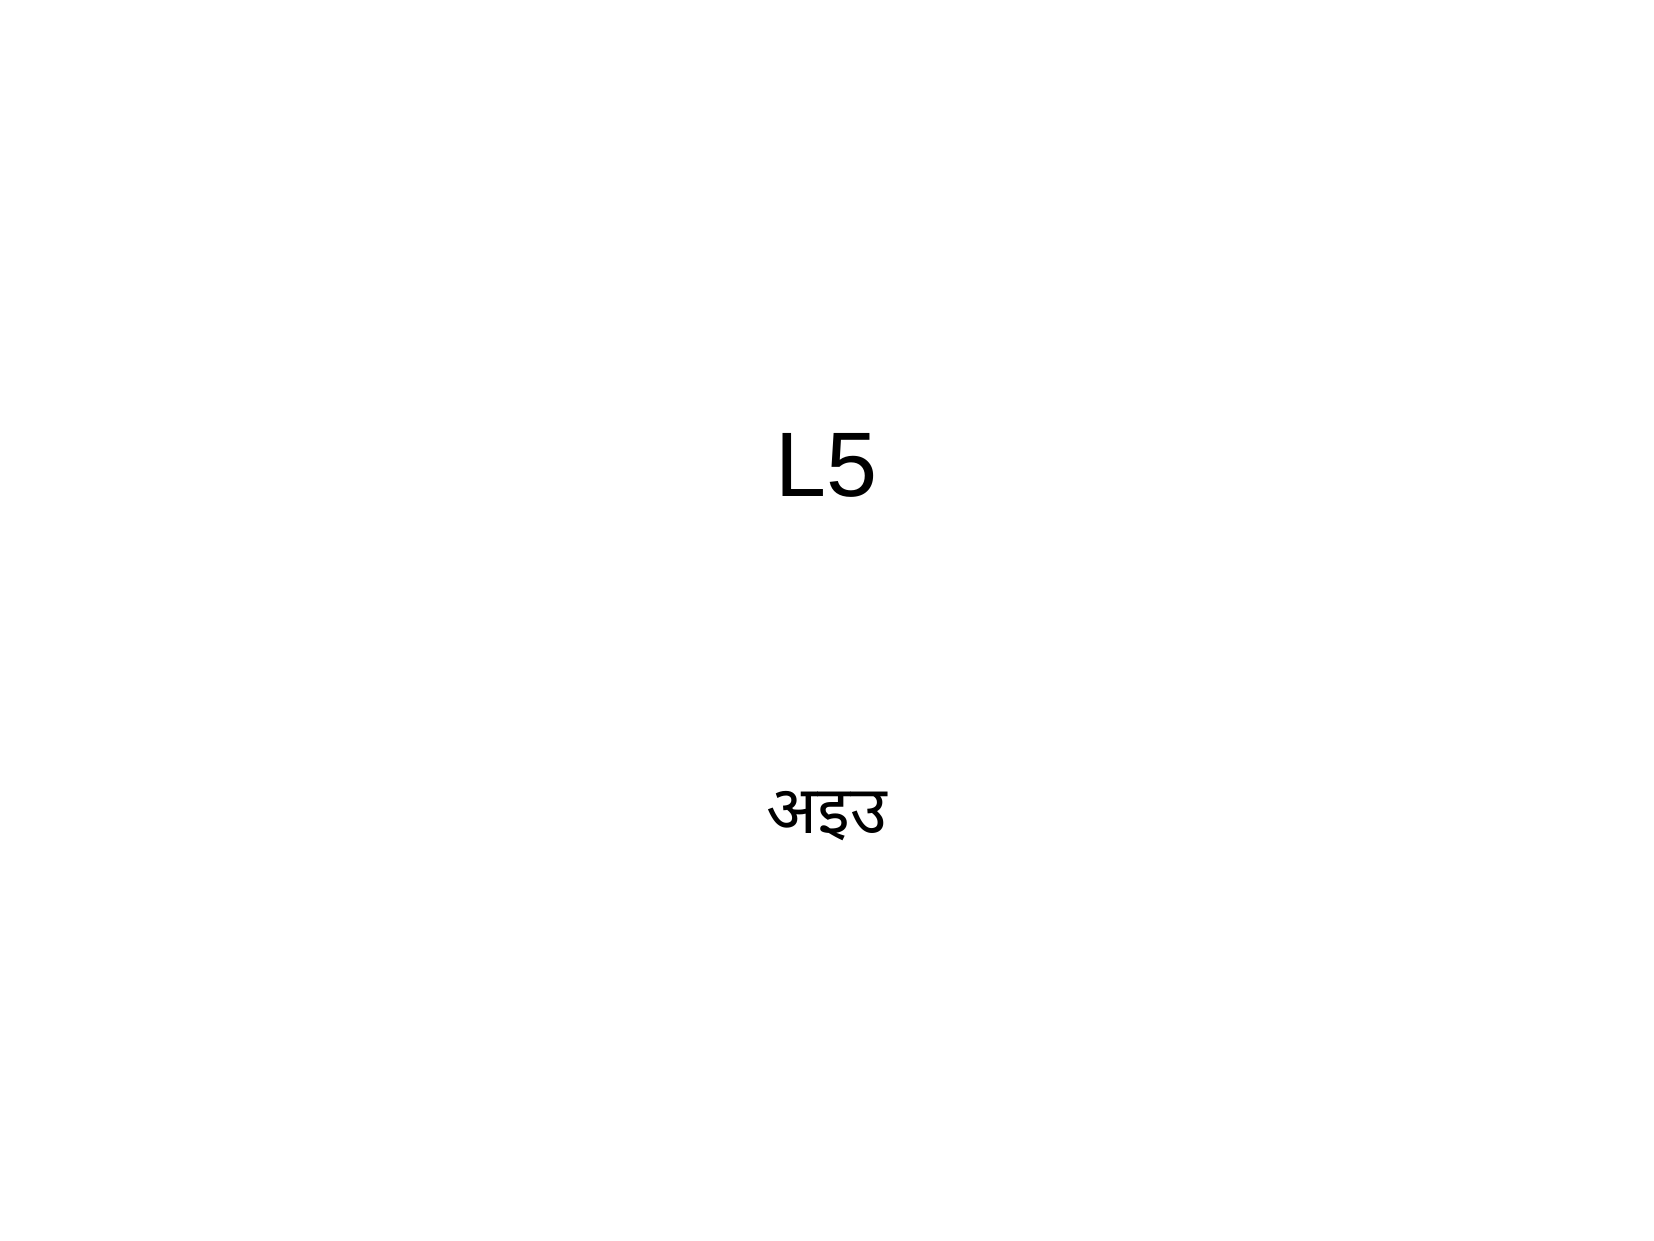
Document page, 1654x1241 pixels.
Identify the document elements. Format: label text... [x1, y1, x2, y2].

title L5 [122, 339, 1531, 590]
subtitle अइउ [247, 656, 1407, 958]
